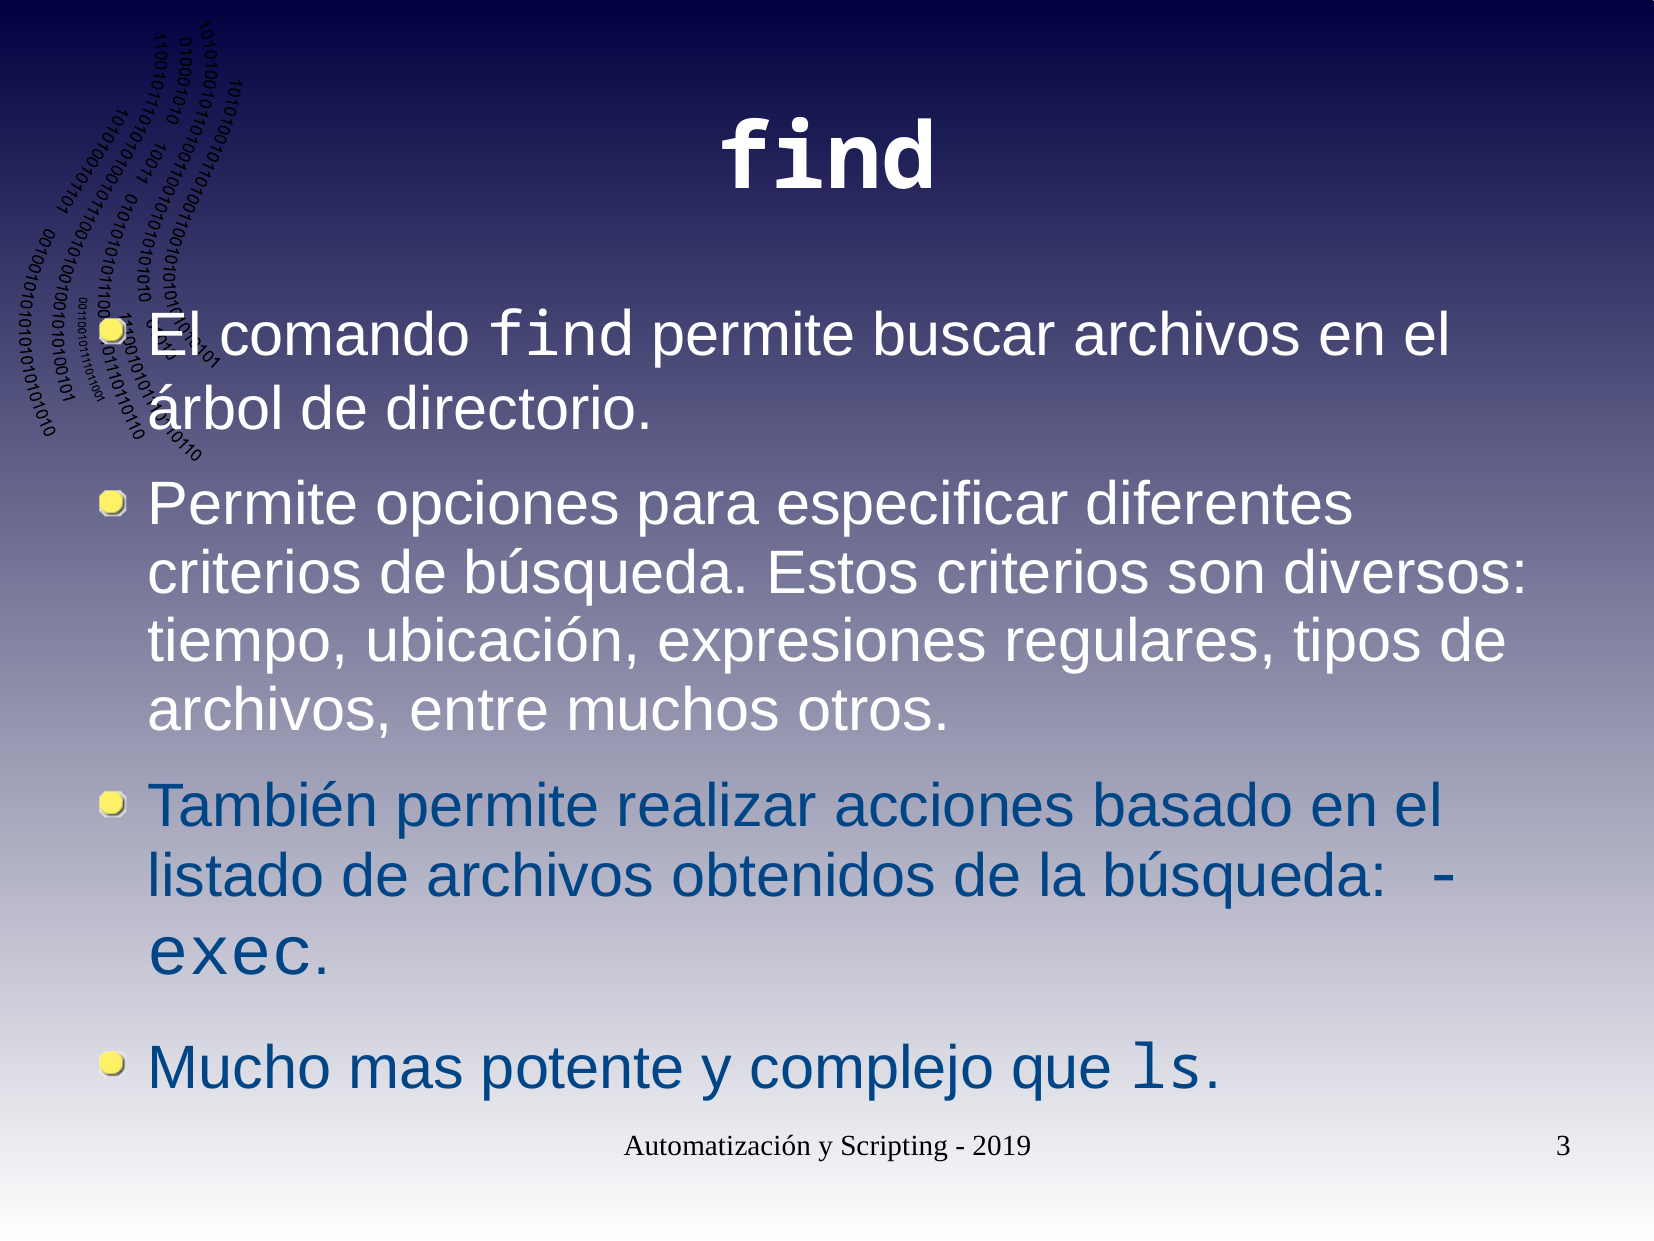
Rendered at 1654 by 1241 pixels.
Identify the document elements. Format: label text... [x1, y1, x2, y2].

list El comando find permite buscar archivos en el árbol de directorio. Permite opciones para especificar diferentes criterios de búsqueda. Estos criterios son diversos: tiempo, ubicación, expresiones regulares, tipos de archivos, entre muchos otros. También permite realizar acciones basado en el listado de archivos obtenidos de la búsqueda: -exec. Mucho mas potente y complejo que ls. [82, 290, 1571, 1111]
title find [82, 49, 1571, 257]
picture [18, 20, 243, 461]
